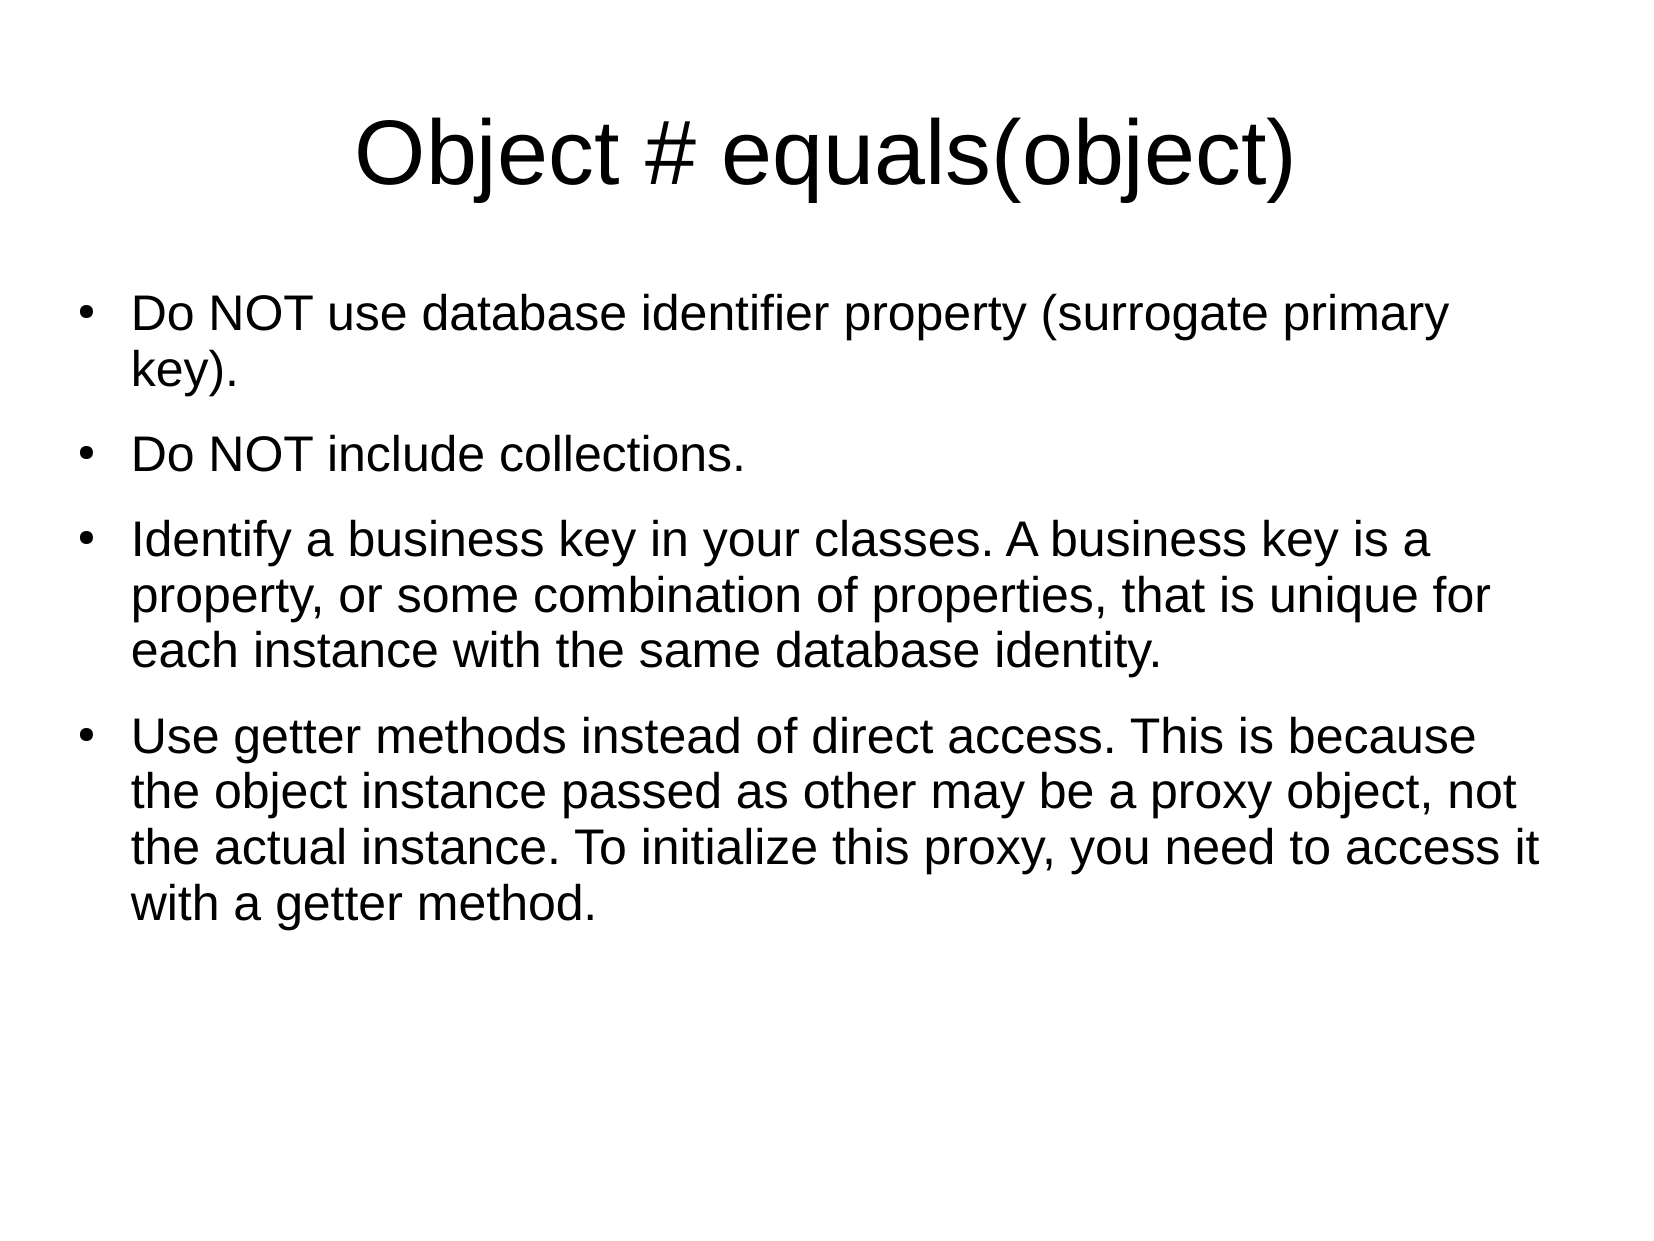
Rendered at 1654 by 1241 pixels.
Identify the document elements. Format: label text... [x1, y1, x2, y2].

list Do NOT use database identifier property (surrogate primary key). Do NOT include collections. Identify a business key in your classes. A business key is a property, or some combination of properties, that is unique for each instance with the same database identity. Use getter methods instead of direct access. This is because the object instance passed as other may be a proxy object, not the actual instance. To initialize this proxy, you need to access it with a getter method. [60, 285, 1549, 1104]
title Object # equals(object) [82, 49, 1571, 257]
